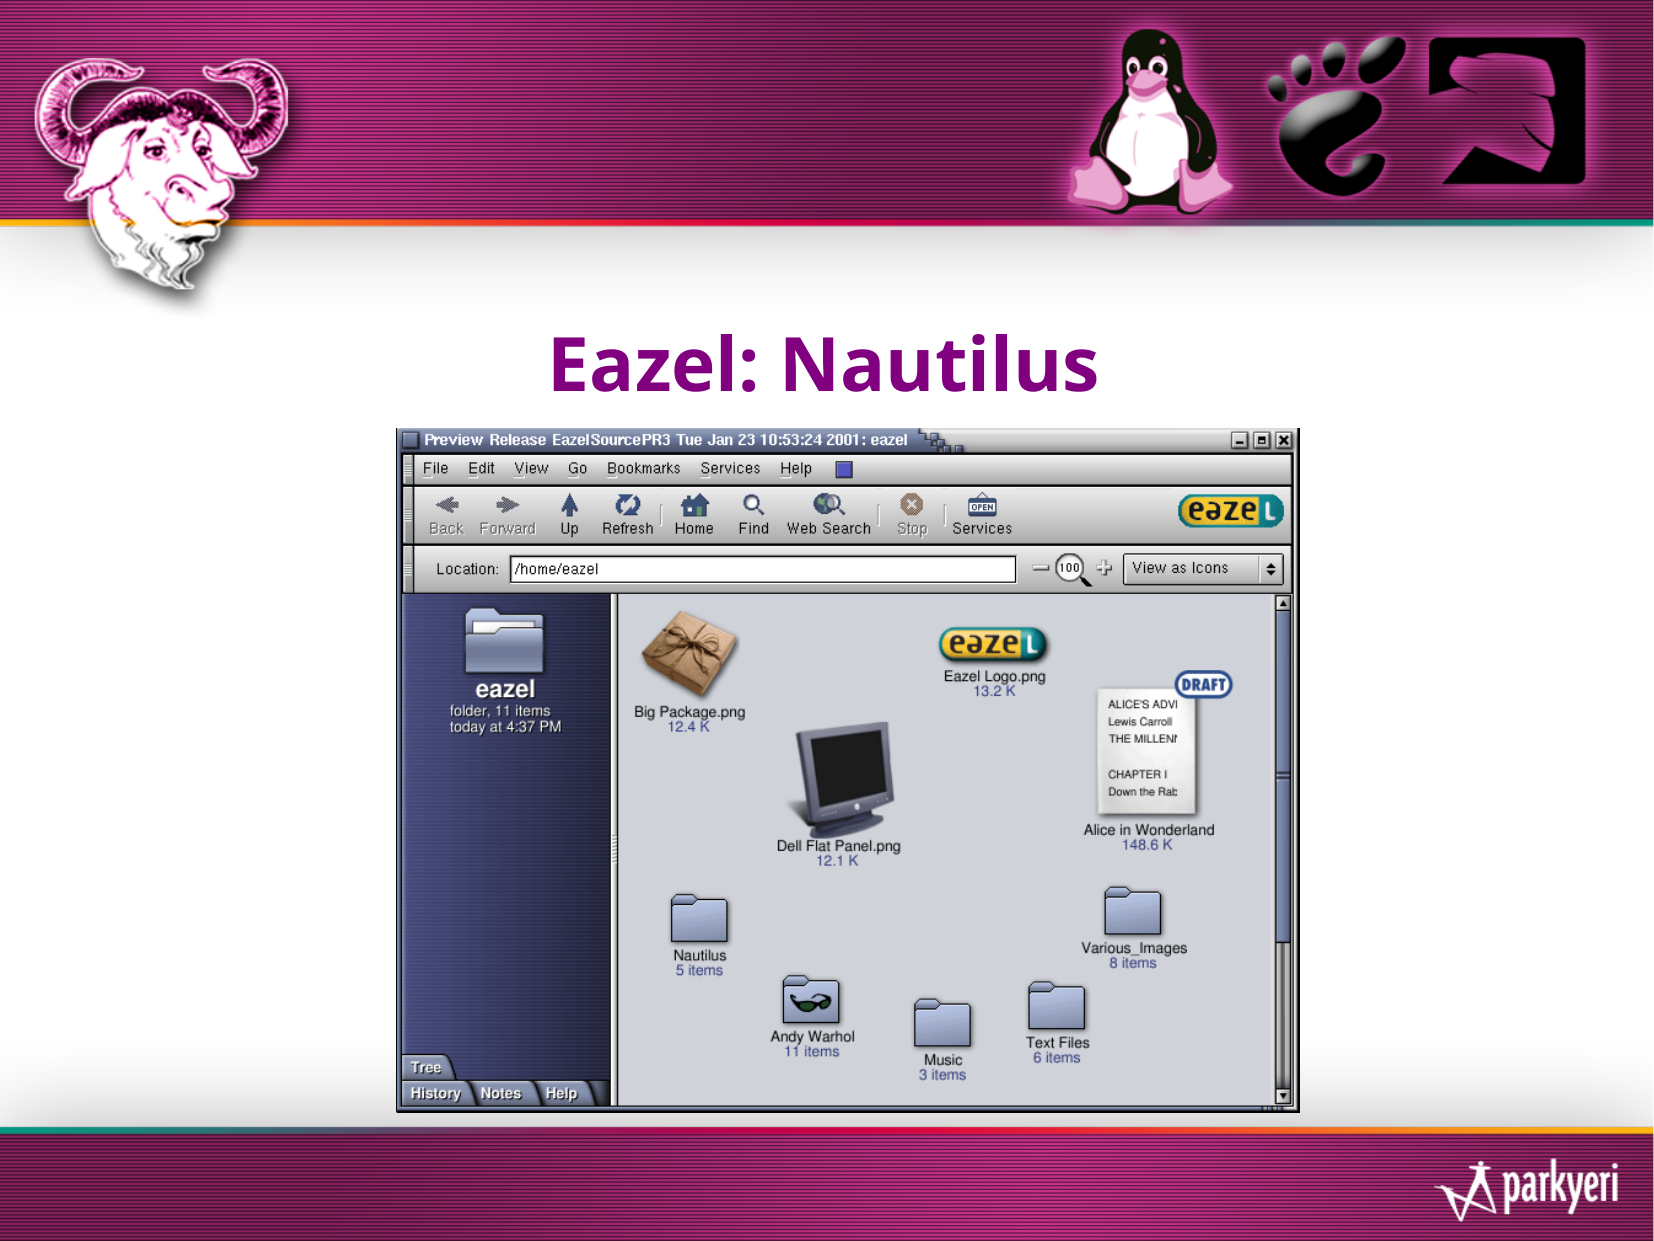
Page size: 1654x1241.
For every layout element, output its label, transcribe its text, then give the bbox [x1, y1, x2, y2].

title Eazel: Nautilus [118, 295, 1531, 429]
picture [0, 0, 1654, 1241]
